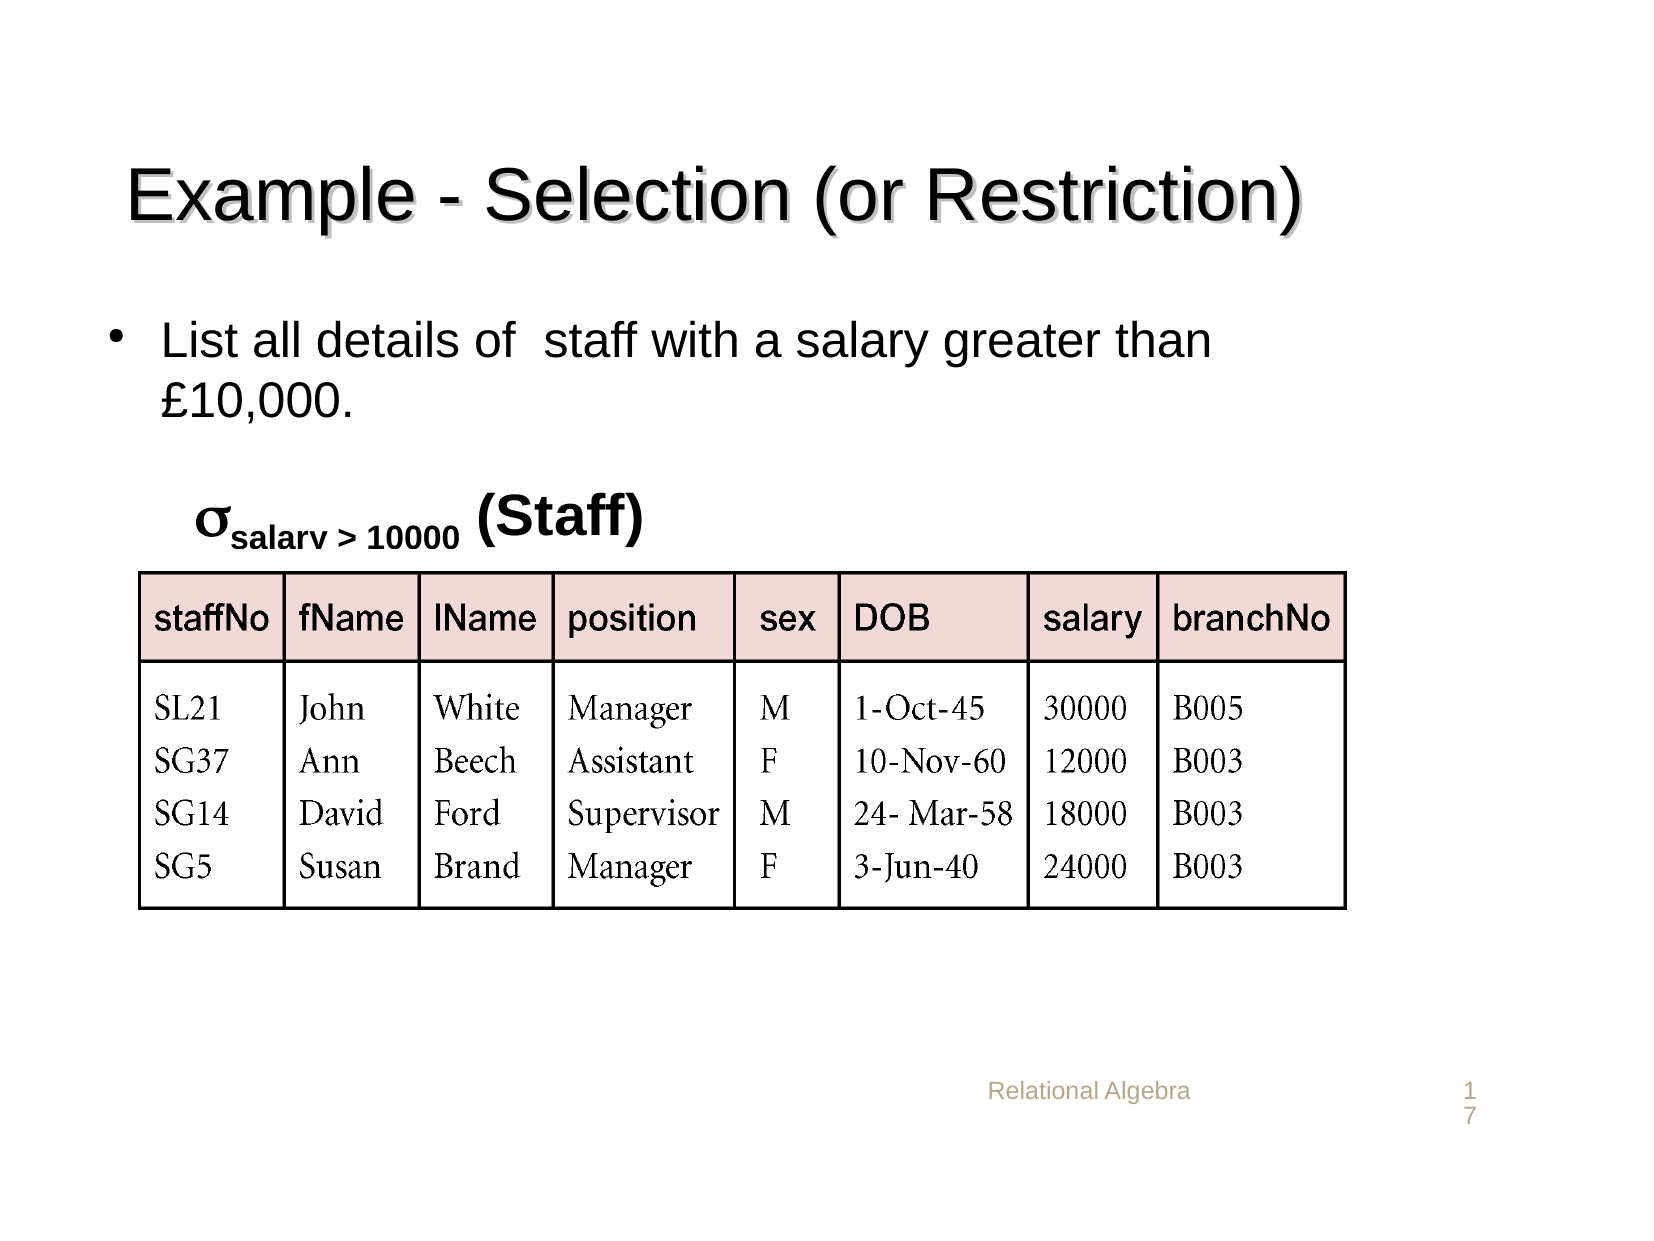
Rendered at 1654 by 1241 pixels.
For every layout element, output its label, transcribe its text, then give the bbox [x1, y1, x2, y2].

picture [125, 549, 1375, 925]
title Example - Selection (or Restriction)‏ [75, 118, 1351, 263]
text_box Relational Algebra [937, 1034, 1413, 1113]
text_box <number> [1413, 1034, 1489, 1113]
list List all details of staff with a salary greater than £10,000. salary > 10000 (Staff)‏ [75, 299, 1426, 938]
